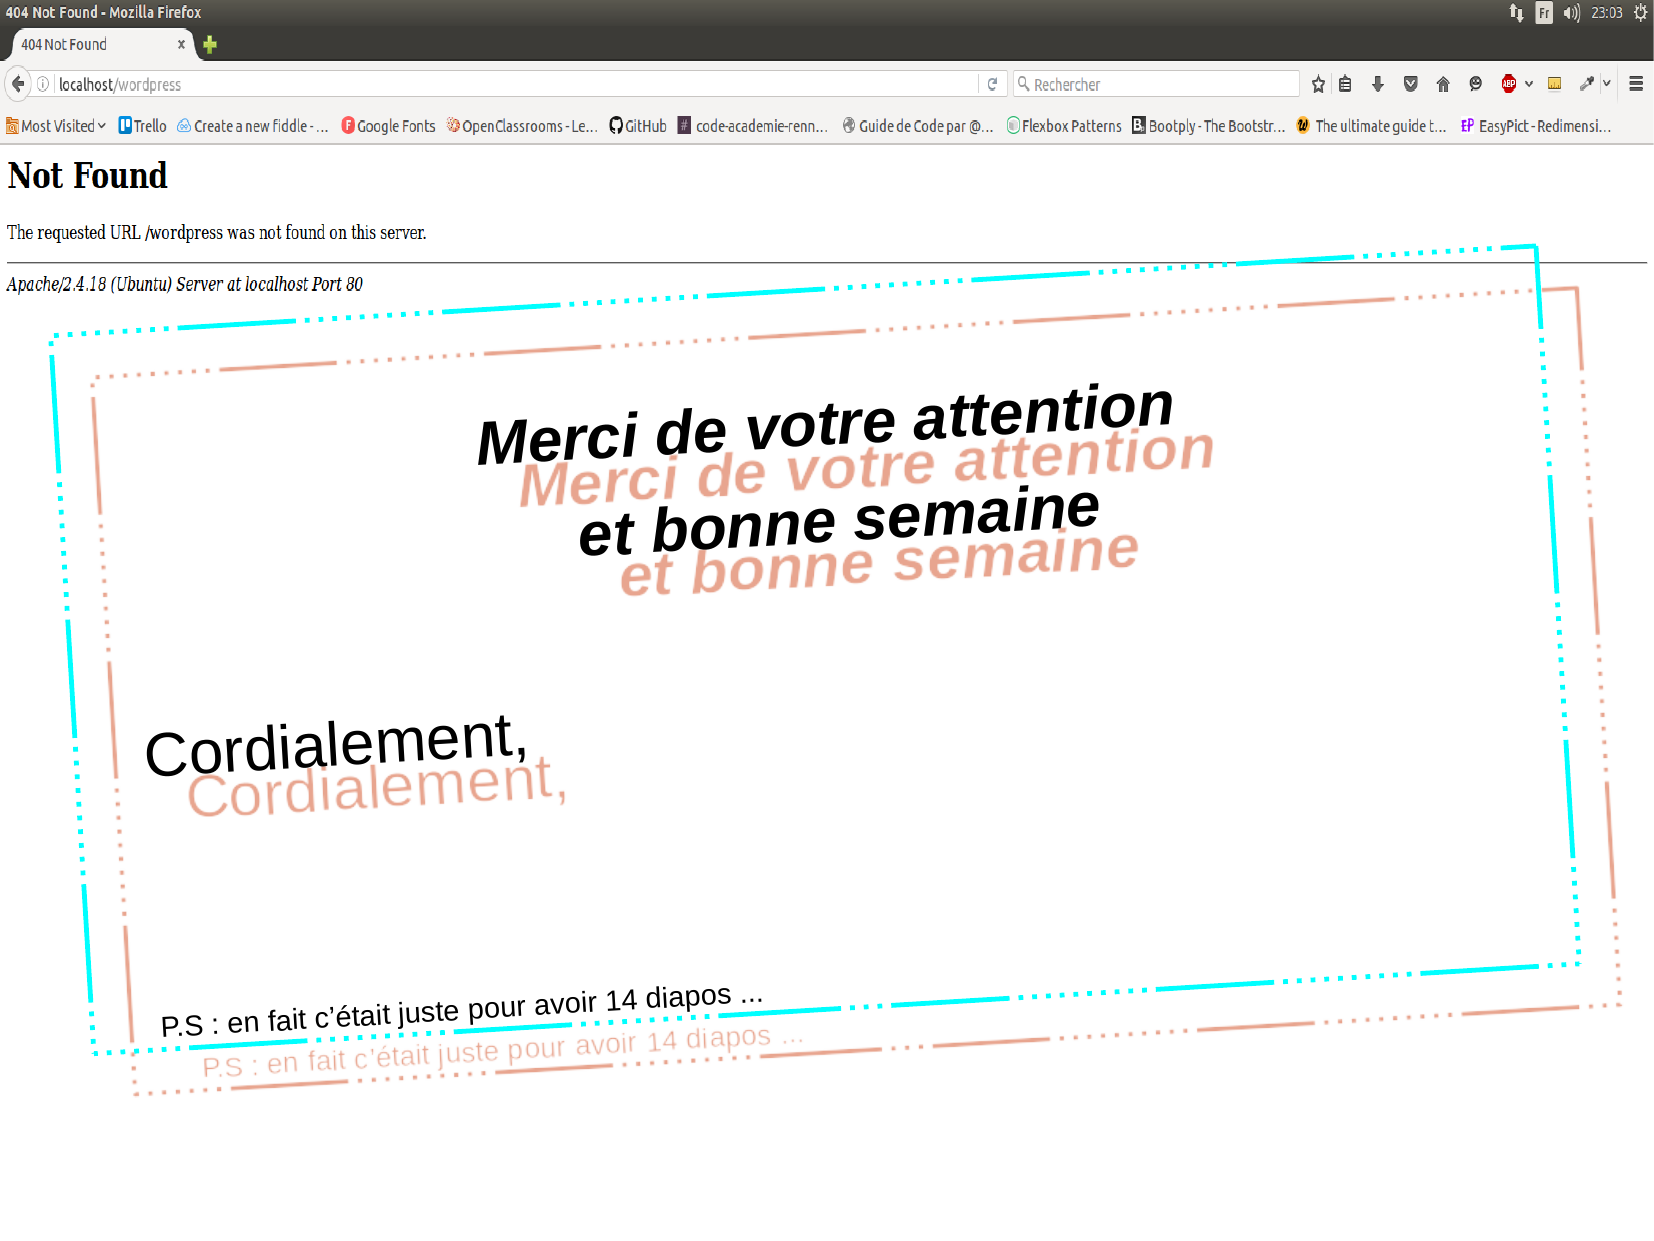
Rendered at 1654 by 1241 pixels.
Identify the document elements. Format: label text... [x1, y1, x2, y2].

picture [0, 0, 1654, 1241]
list Merci de votre attention et bonne semaine Cordialement, P.S : en fait c’était juste pour avoir 14 diapos ... [50, 245, 1580, 1054]
